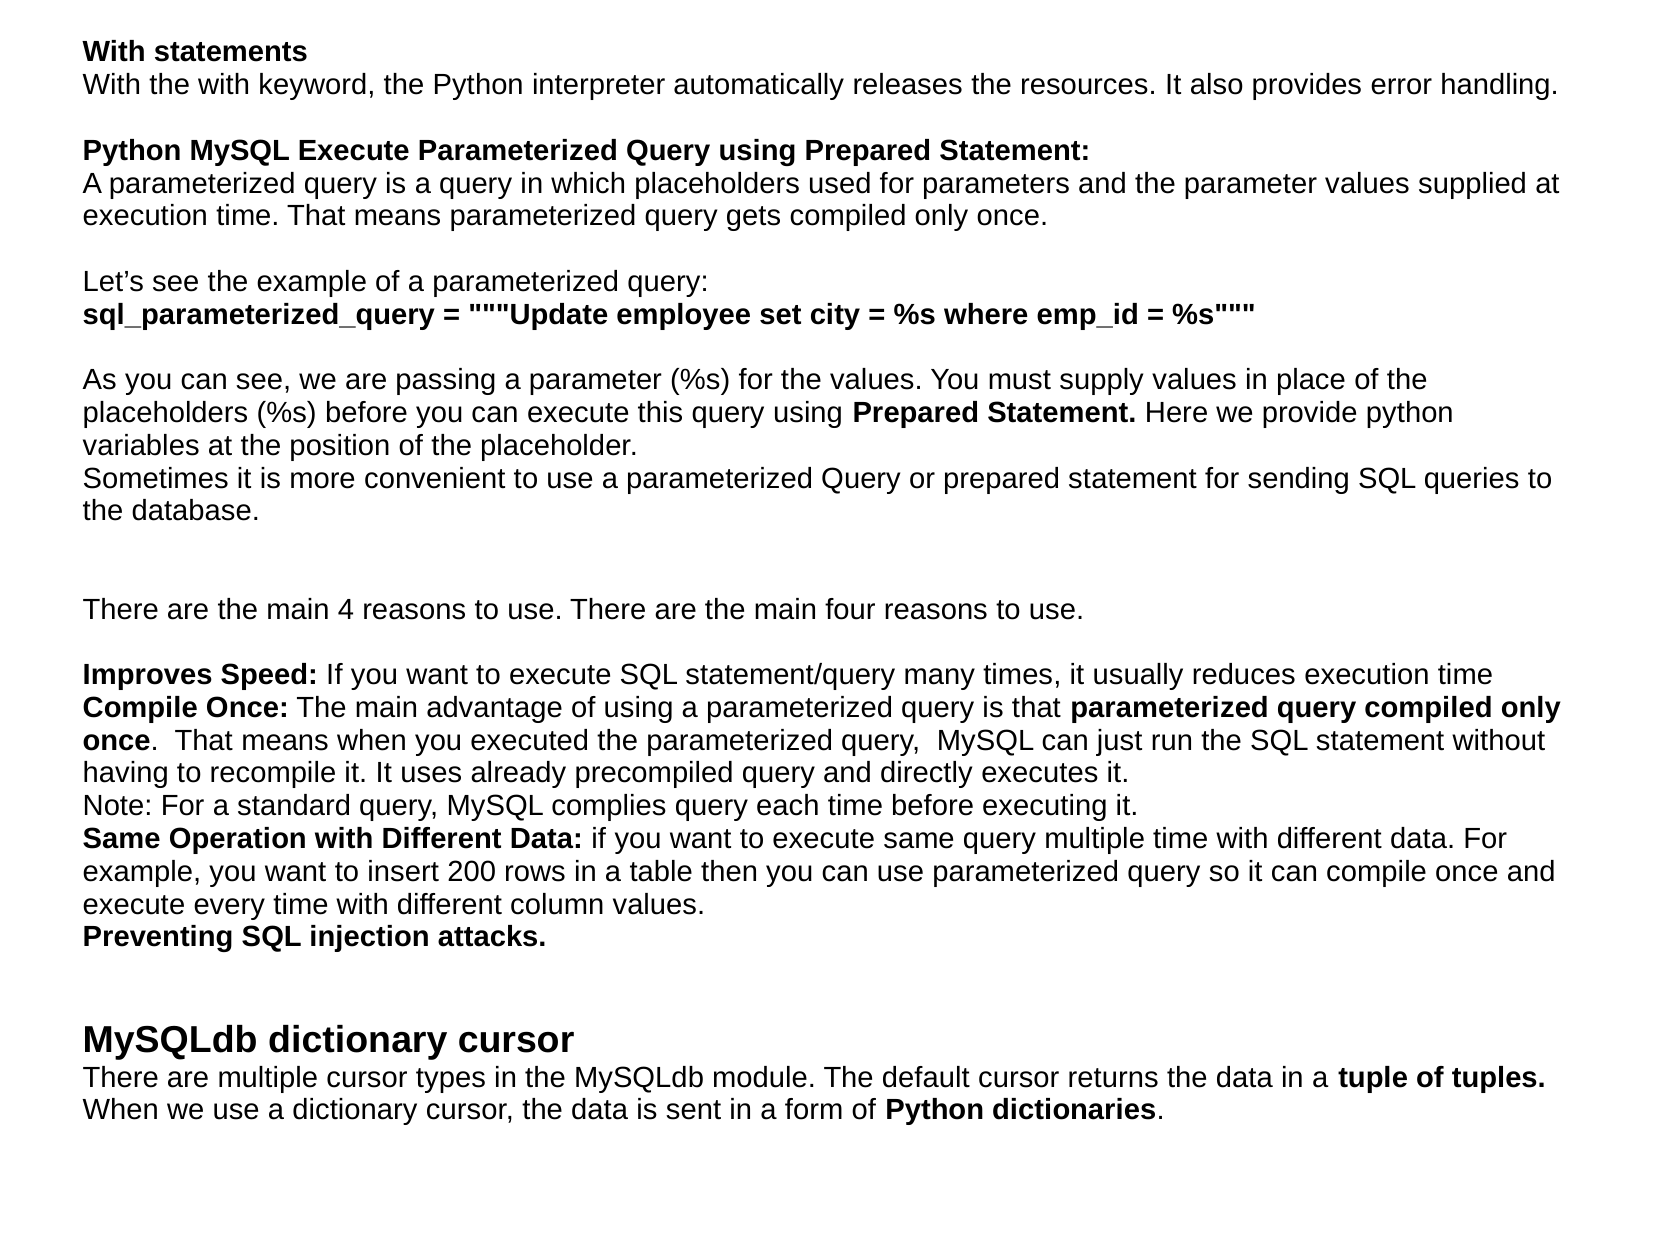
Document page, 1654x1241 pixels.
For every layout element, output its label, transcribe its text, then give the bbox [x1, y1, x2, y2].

subtitle With statements With the with keyword, the Python interpreter automatically releases the resources. It also provides error handling. Python MySQL Execute Parameterized Query using Prepared Statement: A parameterized query is a query in which placeholders used for parameters and the parameter values supplied at execution time. That means parameterized query gets compiled only once. Let’s see the example of a parameterized query: sql_parameterized_query = """Update employee set city = %s where emp_id = %s""" As you can see, we are passing a parameter (%s) for the values. You must supply values in place of the placeholders (%s) before you can execute this query using Prepared Statement. Here we provide python variables at the position of the placeholder. Sometimes it is more convenient to use a parameterized Query or prepared statement for sending SQL queries to the database. There are the main 4 reasons to use. There are the main four reasons to use. Improves Speed: If you want to execute SQL statement/query many times, it usually reduces execution time Compile Once: The main advantage of using a parameterized query is that parameterized query compiled only once. That means when you executed the parameterized query, MySQL can just run the SQL statement without having to recompile it. It uses already precompiled query and directly executes it. Note: For a standard query, MySQL complies query each time before executing it. Same Operation with Different Data: if you want to execute same query multiple time with different data. For example, you want to insert 200 rows in a table then you can use parameterized query so it can compile once and execute every time with different column values. Preventing SQL injection attacks. MySQLdb dictionary cursor There are multiple cursor types in the MySQLdb module. The default cursor returns the data in a tuple of tuples. When we use a dictionary cursor, the data is sent in a form of Python dictionaries. [82, 35, 1571, 1241]
